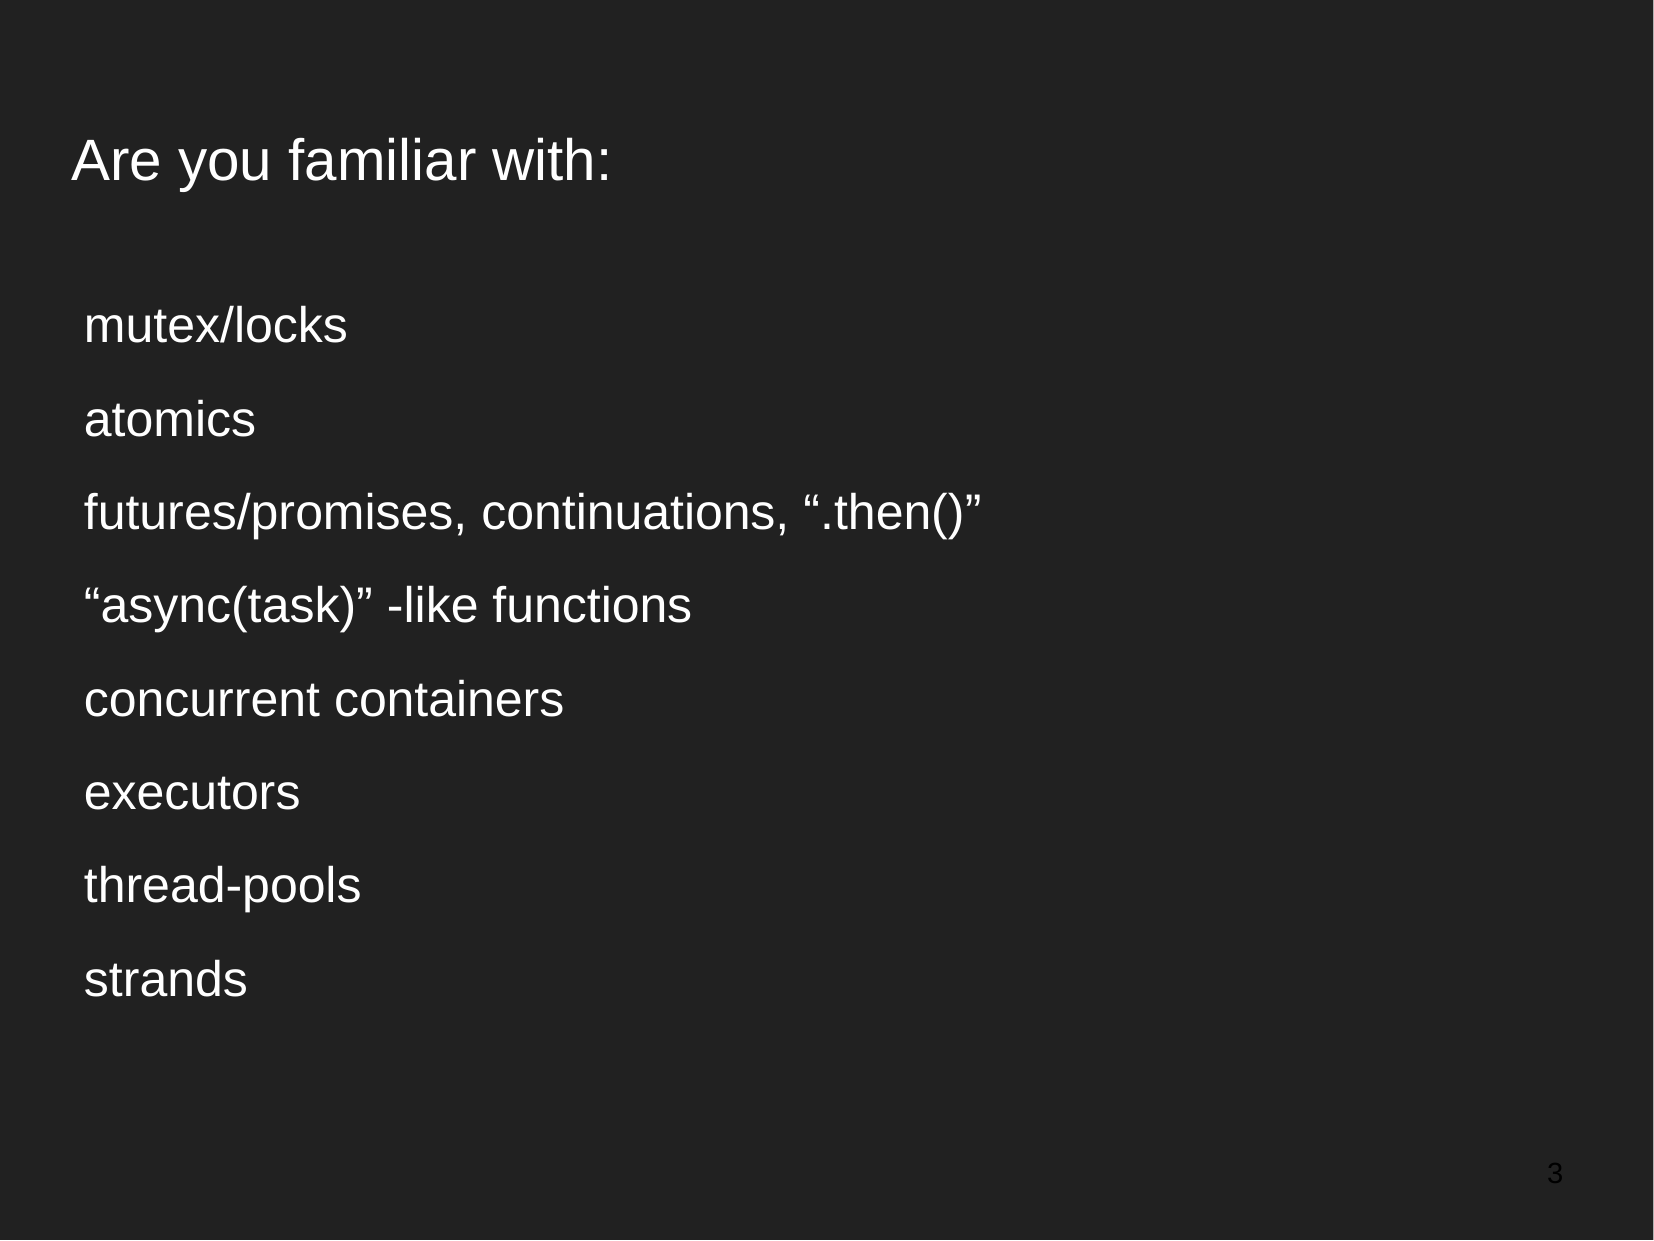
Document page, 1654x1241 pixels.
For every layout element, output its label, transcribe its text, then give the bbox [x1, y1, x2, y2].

slide_number <number> [1532, 1124, 1632, 1220]
title Are you familiar with: [56, 107, 1598, 246]
list mutex/locks atomics futures/promises, continuations, “.then()” “async(task)” -like functions concurrent containers executors thread-pools strands [56, 277, 1598, 1102]
